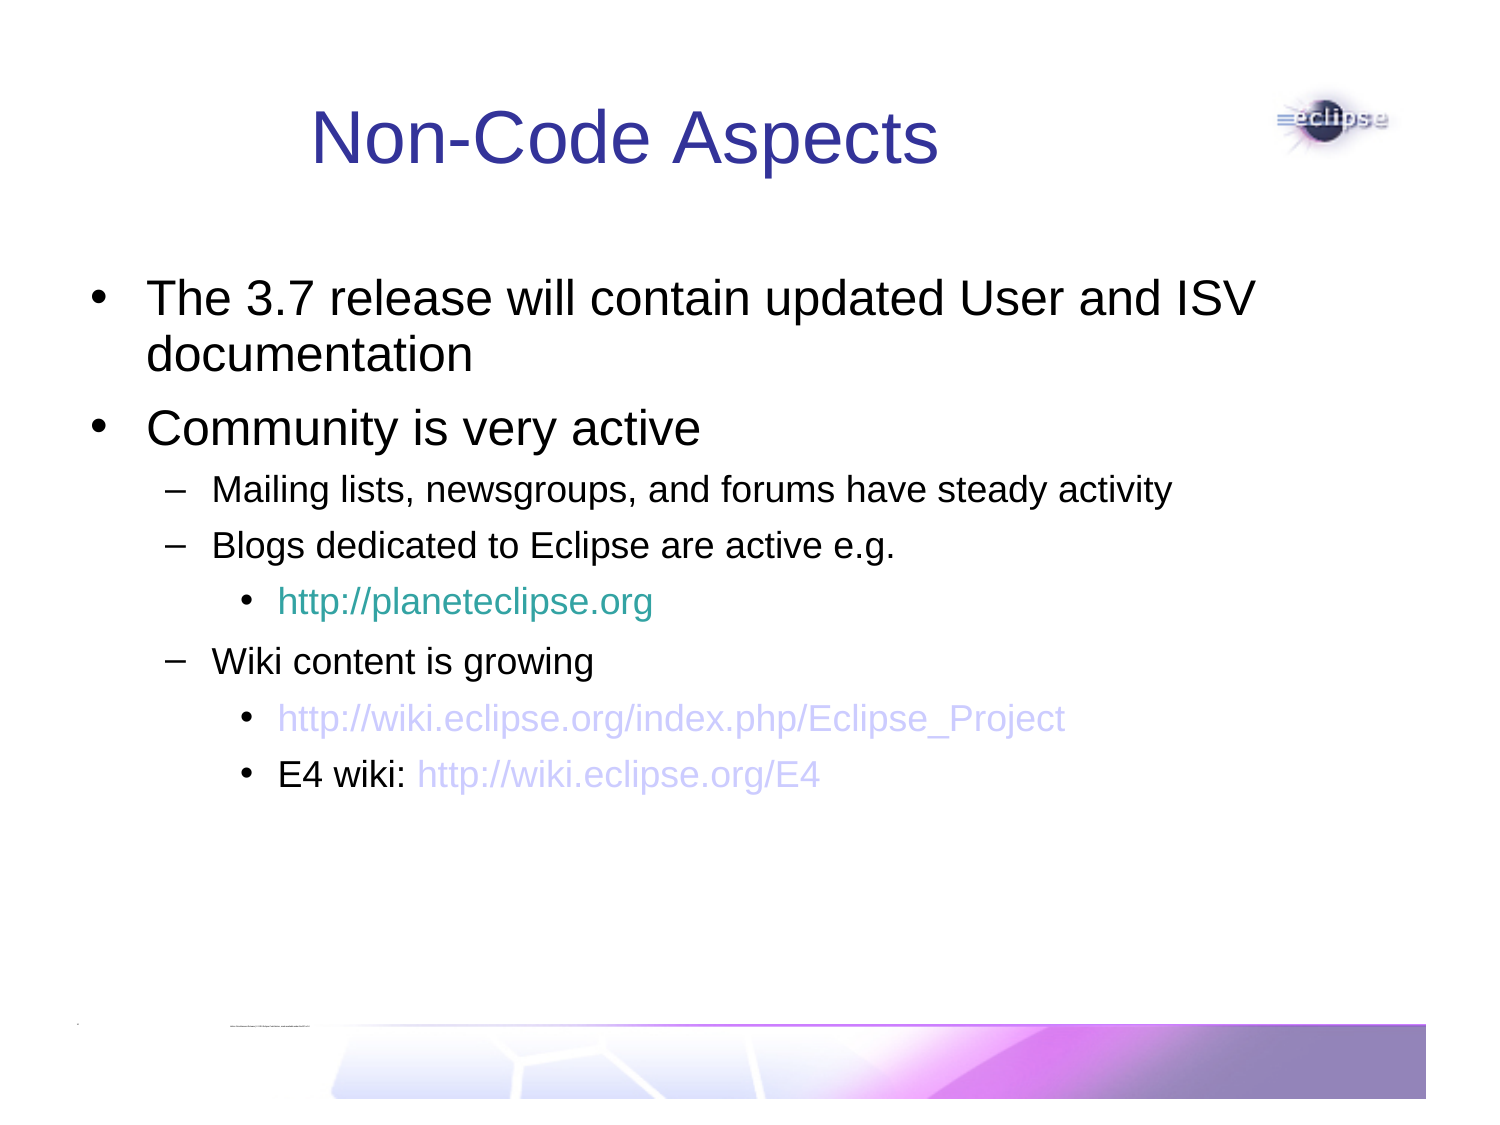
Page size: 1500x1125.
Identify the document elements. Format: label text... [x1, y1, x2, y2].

list The 3.7 release will contain updated User and ISV documentation Community is very active Mailing lists, newsgroups, and forums have steady activity Blogs dedicated to Eclipse are active e.g. http://planeteclipse.org Wiki content is growing http://wiki.eclipse.org/index.php/Eclipse_Project E4 wiki: http://wiki.eclipse.org/E4 [75, 262, 1426, 1006]
picture [225, 1024, 1426, 1099]
picture [1257, 42, 1408, 193]
title Non-Code Aspects [74, 45, 1176, 233]
